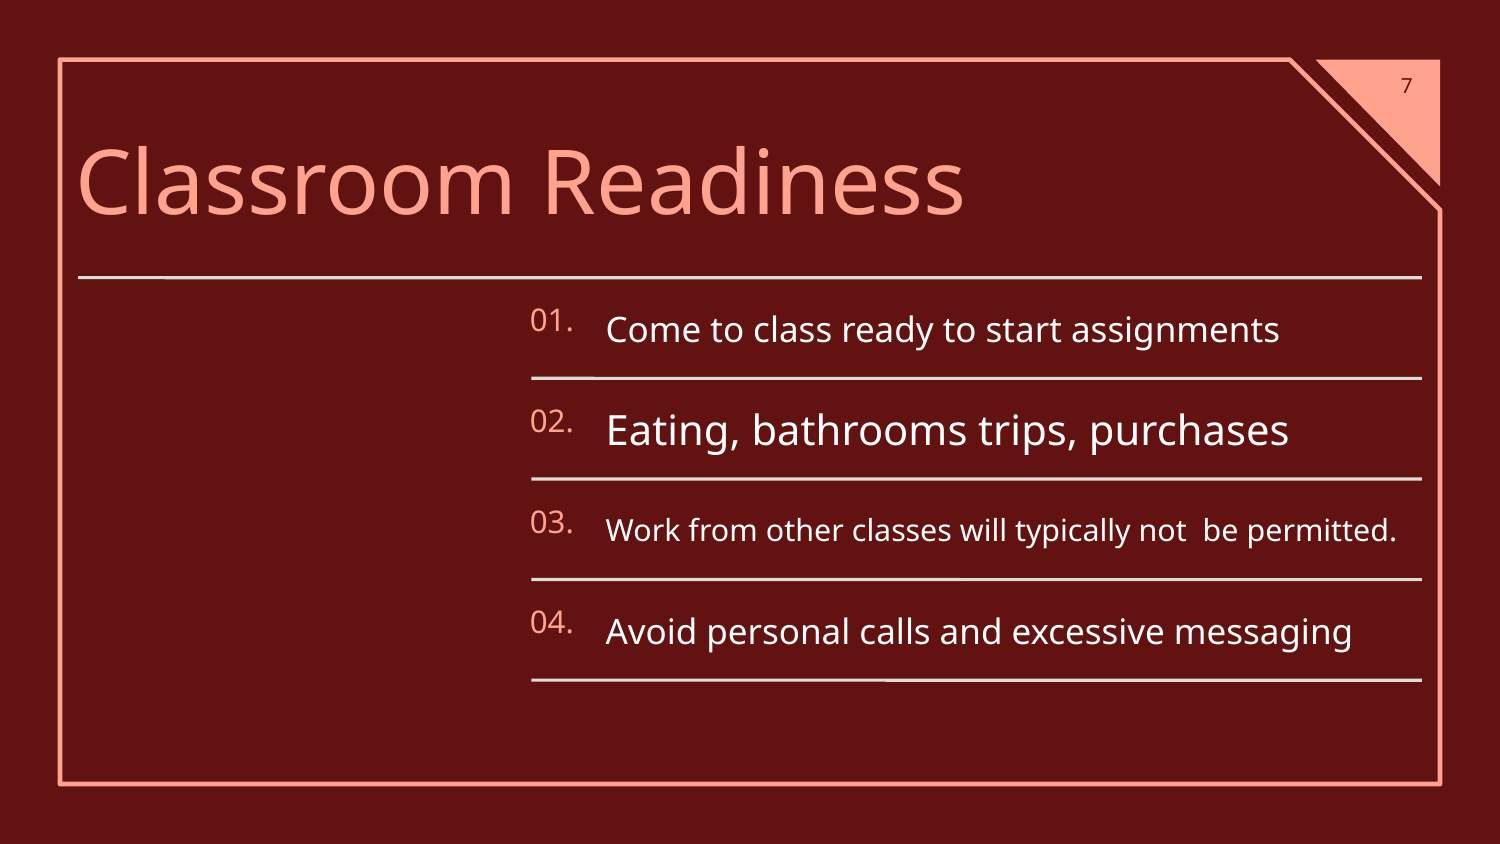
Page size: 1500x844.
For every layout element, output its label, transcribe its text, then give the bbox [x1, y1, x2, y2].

list Eating, bathrooms trips, purchases [590, 378, 1422, 479]
text_box 04. [514, 595, 591, 650]
slide_number <number> [1315, 59, 1428, 114]
list Work from other classes will typically not be permitted. [590, 479, 1422, 580]
list Avoid personal calls and excessive messaging [590, 580, 1422, 681]
text_box 03. [514, 494, 591, 549]
list Come to class ready to start assignments [590, 277, 1422, 378]
text_box 02. [514, 393, 591, 448]
text_box 01. [514, 292, 591, 348]
title Classroom Readiness [60, 130, 1440, 251]
